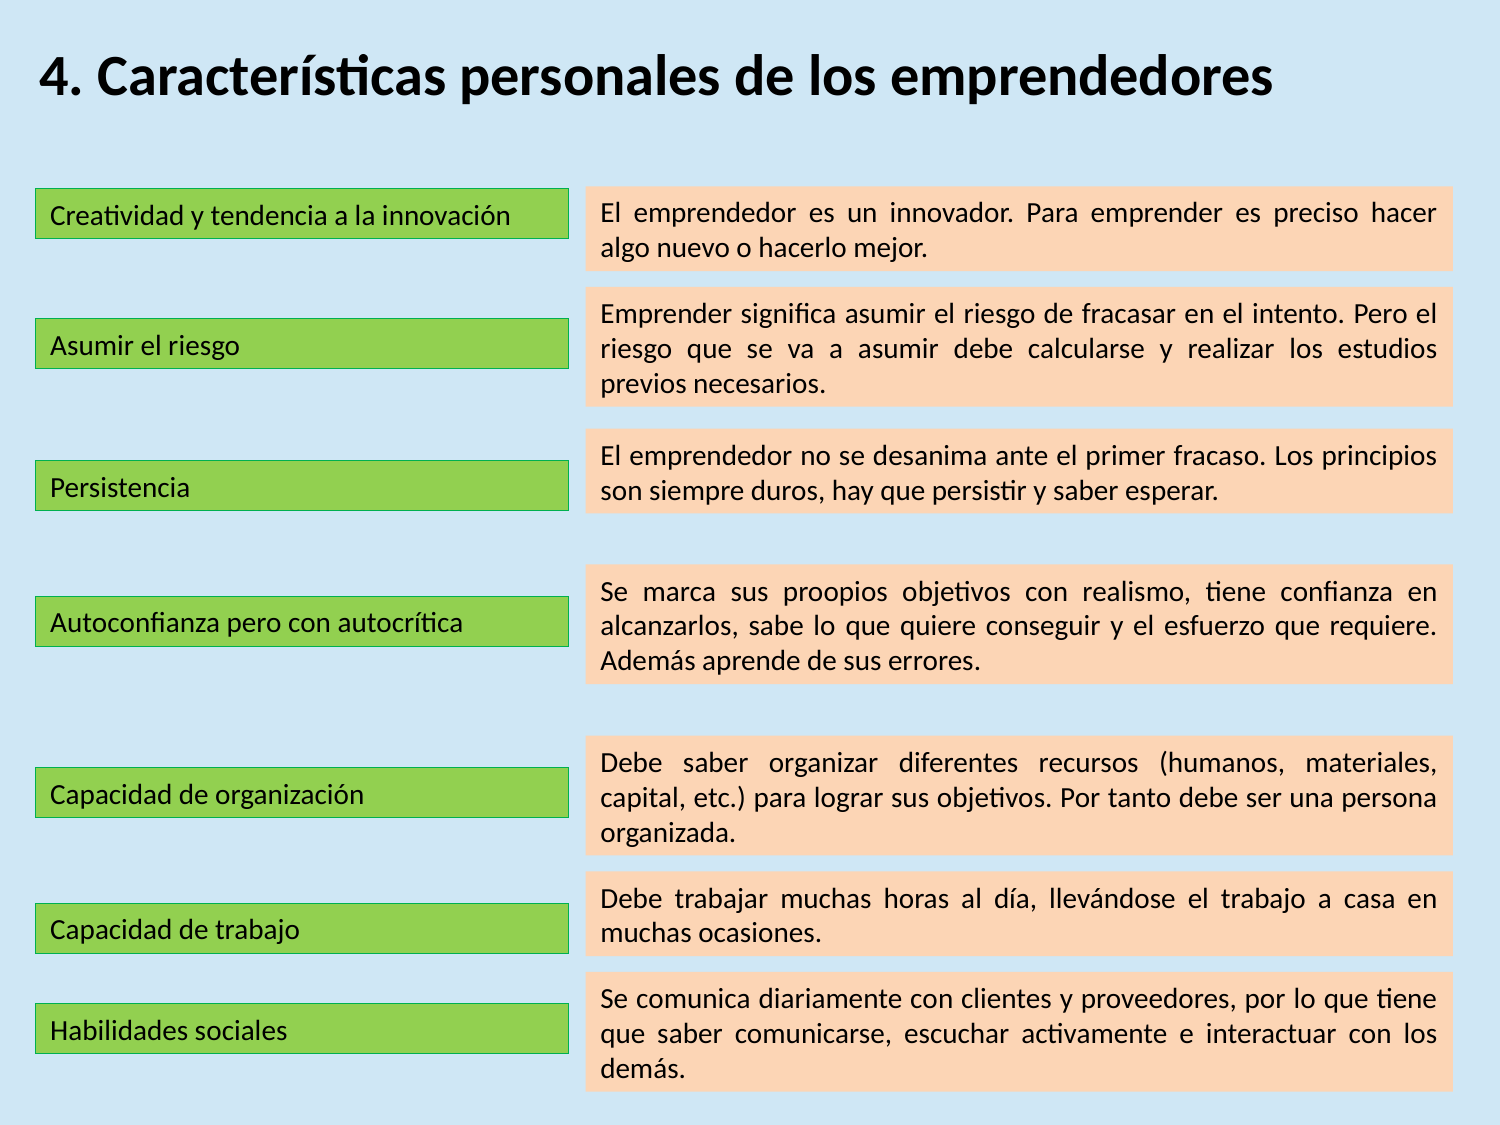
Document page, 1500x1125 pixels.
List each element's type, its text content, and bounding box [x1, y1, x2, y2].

text_box El emprendedor es un innovador. Para emprender es preciso hacer algo nuevo o hacerlo mejor. [585, 186, 1453, 272]
text_box Emprender significa asumir el riesgo de fracasar en el intento. Pero el riesgo que se va a asumir debe calcularse y realizar los estudios previos necesarios. [585, 286, 1453, 407]
text_box Capacidad de organización [35, 767, 569, 818]
text_box El emprendedor no se desanima ante el primer fracaso. Los principios son siempre duros, hay que persistir y saber esperar. [585, 428, 1453, 514]
text_box Habilidades sociales [35, 1003, 569, 1054]
text_box Persistencia [35, 460, 569, 511]
text_box Autoconfianza pero con autocrítica [35, 596, 569, 647]
text_box Asumir el riesgo [35, 318, 569, 369]
text_box Se marca sus proopios objetivos con realismo, tiene confianza en alcanzarlos, sabe lo que quiere conseguir y el esfuerzo que requiere. Además aprende de sus errores. [585, 564, 1453, 685]
text_box Debe trabajar muchas horas al día, llevándose el trabajo a casa en muchas ocasiones. [585, 871, 1453, 957]
text_box Debe saber organizar diferentes recursos (humanos, materiales, capital, etc.) para lograr sus objetivos. Por tanto debe ser una persona organizada. [585, 735, 1453, 856]
text_box Se comunica diariamente con clientes y proveedores, por lo que tiene que saber comunicarse, escuchar activamente e interactuar con los demás. [585, 971, 1453, 1092]
text_box 4. Características personales de los emprendedores [24, 24, 1375, 120]
text_box Capacidad de trabajo [35, 903, 569, 954]
text_box Creatividad y tendencia a la innovación [35, 188, 569, 239]
